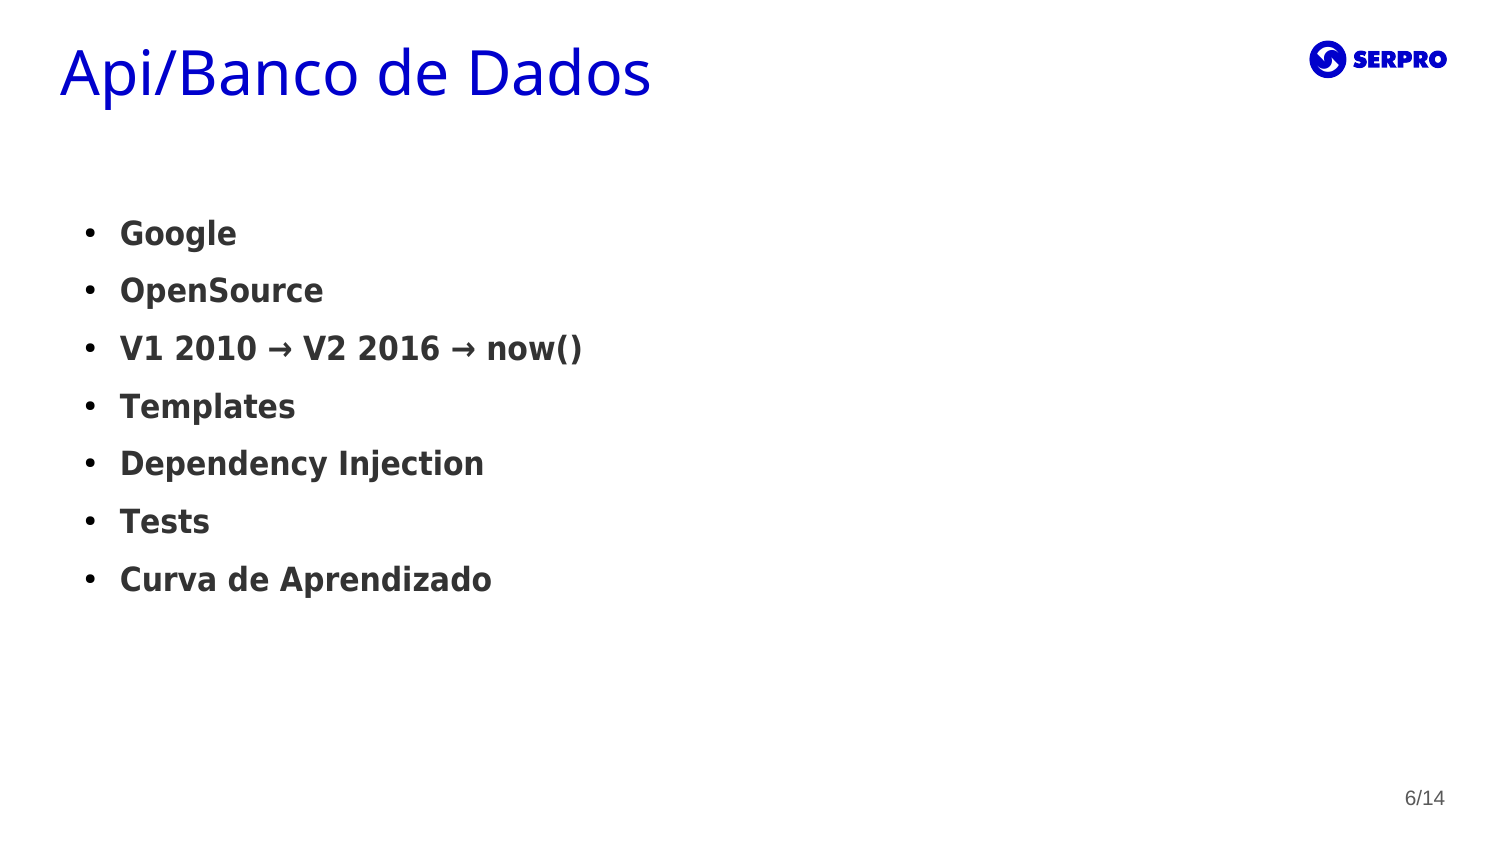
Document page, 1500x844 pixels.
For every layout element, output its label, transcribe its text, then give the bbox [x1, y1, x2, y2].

title Api/Banco de Dados [45, 32, 1191, 129]
picture [1306, 37, 1450, 82]
text_box Google OpenSource V1 2010 → V2 2016 → now() Templates Dependency Injection Tests Curva de Aprendizado [69, 187, 1163, 713]
slide_number <número>/14 [1389, 764, 1480, 830]
